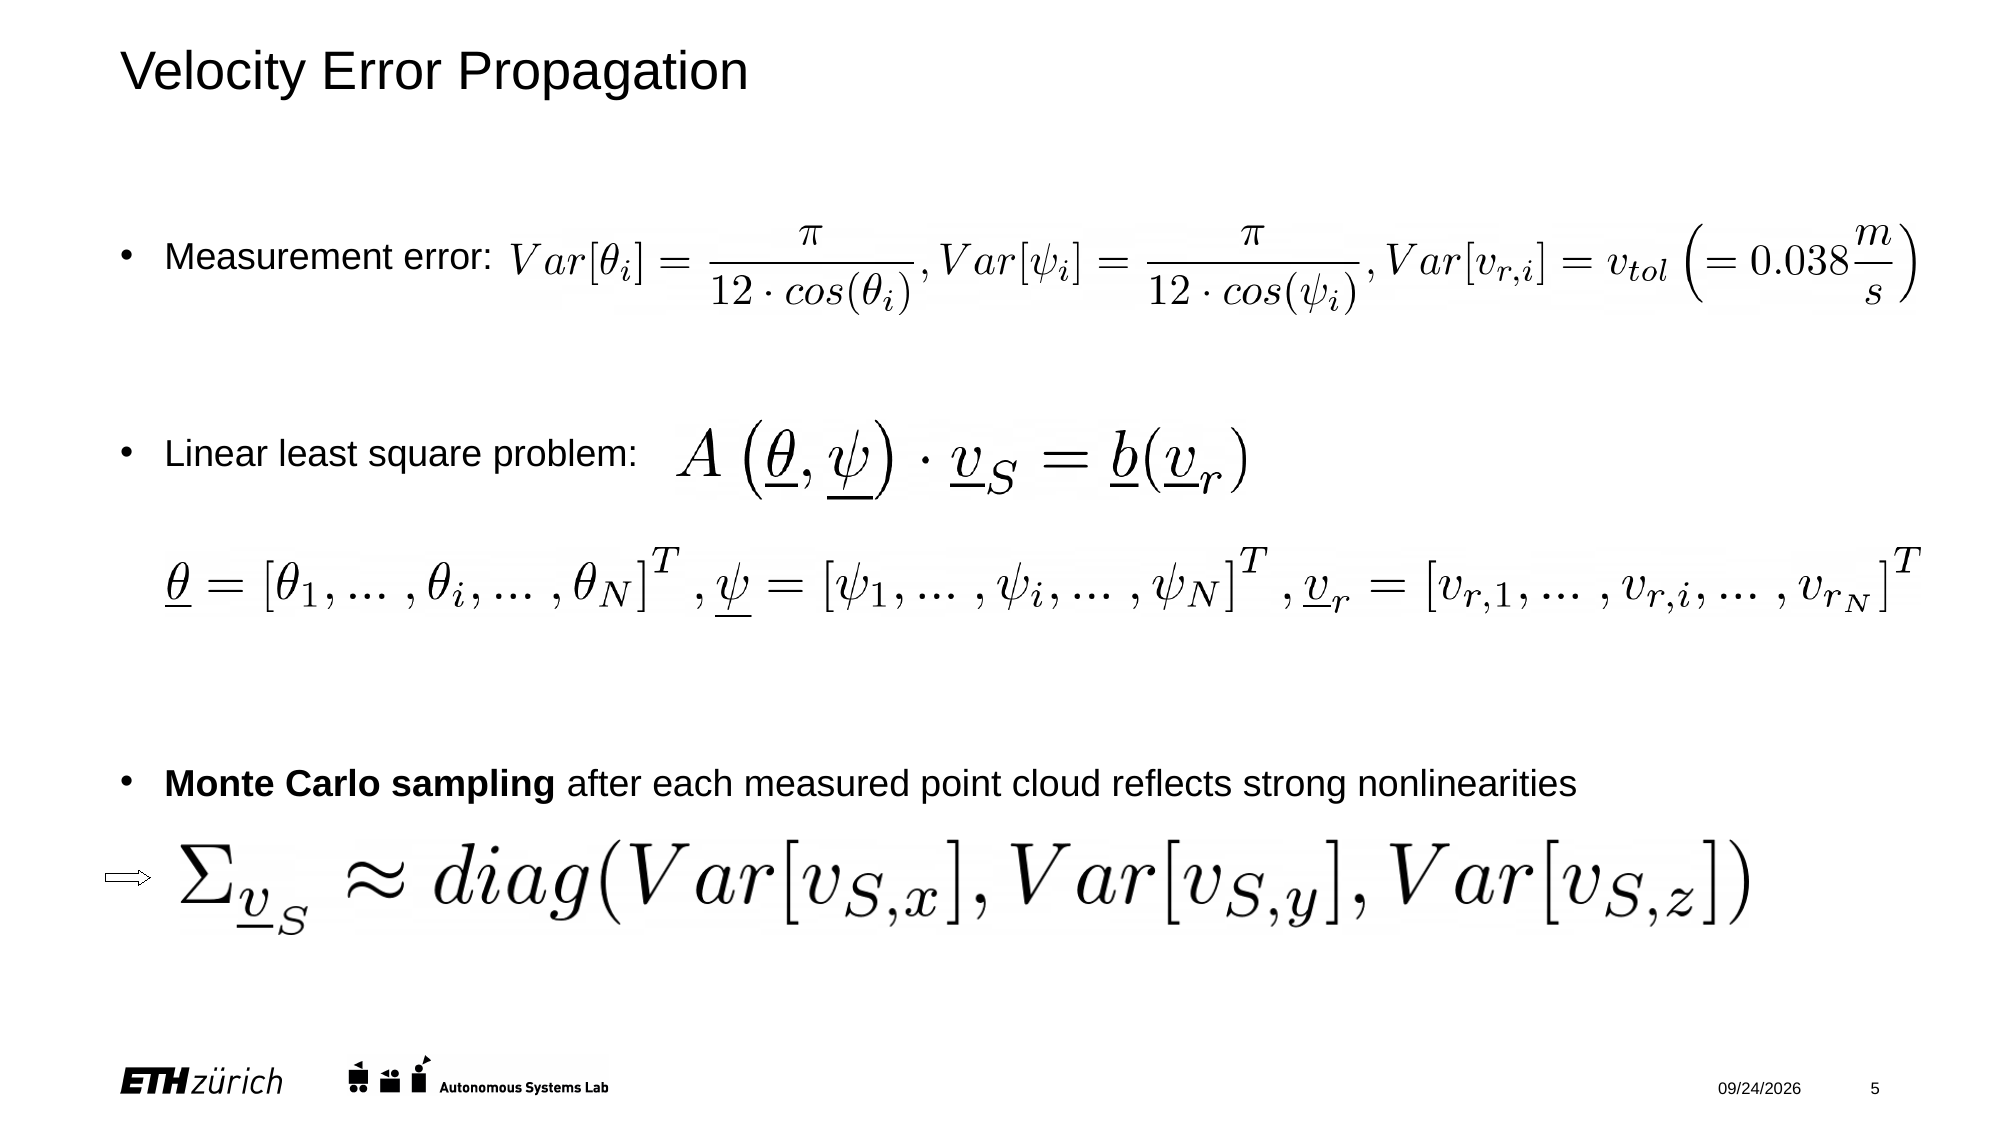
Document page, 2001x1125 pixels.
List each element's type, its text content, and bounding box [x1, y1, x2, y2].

picture [165, 547, 1921, 617]
slide_number <number> [1827, 1069, 1880, 1106]
slide_number 01/04/2021 [1718, 1069, 1819, 1106]
picture [675, 419, 1246, 500]
picture [180, 839, 1749, 935]
picture [120, 1067, 282, 1094]
text_box [105, 870, 151, 886]
list Measurement error: Linear least square problem: Monte Carlo sampling after each measured point cloud reflects strong nonlinearities [120, 231, 1880, 1000]
picture [510, 223, 1916, 315]
title Velocity Error Propagation [120, 42, 1880, 191]
